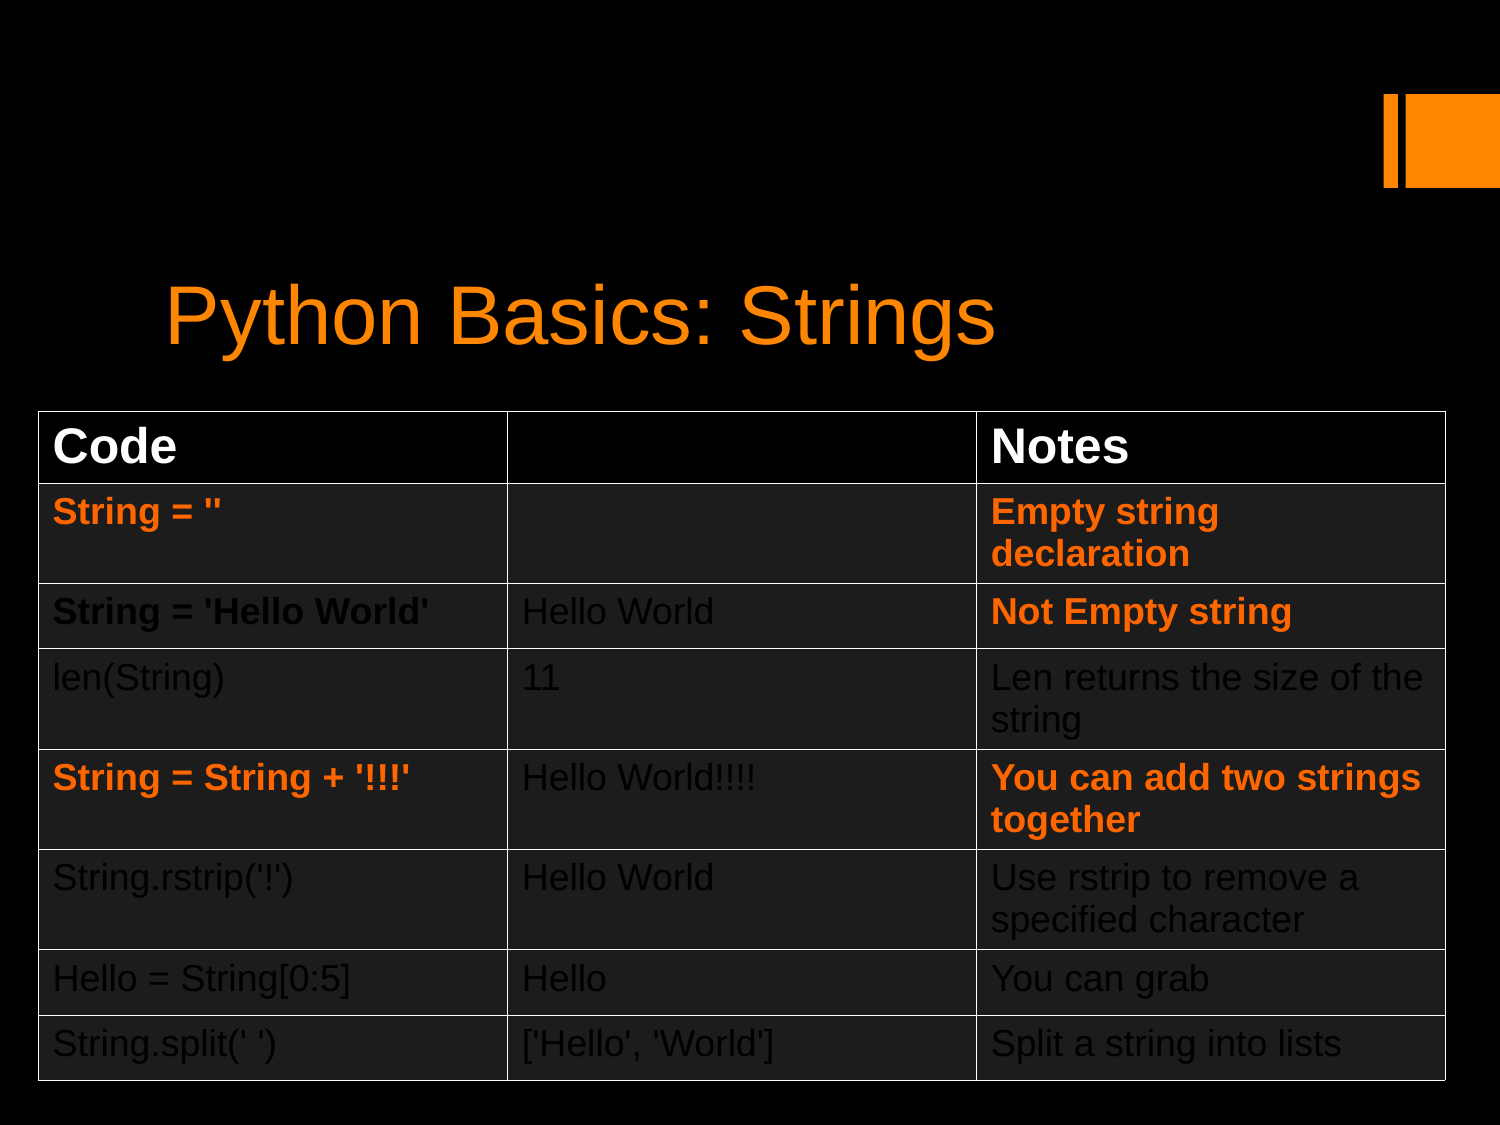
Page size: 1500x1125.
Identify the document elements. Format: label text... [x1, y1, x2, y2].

table_cell Not Empty string [977, 584, 1445, 648]
table_cell Empty string declaration [977, 484, 1445, 583]
table_cell You can grab [977, 950, 1445, 1015]
table_cell ['Hello', 'World'] [508, 1016, 976, 1080]
table_cell 11 [508, 649, 976, 749]
table_header Value [508, 412, 976, 483]
table_cell String = 'Hello World' [39, 584, 507, 648]
table_cell Hello World [508, 584, 976, 648]
table_cell String = '' [39, 484, 507, 583]
table_cell String = String + '!!!' [39, 750, 507, 849]
table_cell You can add two strings together [977, 750, 1445, 849]
table_cell Hello = String[0:5] [39, 950, 507, 1015]
table_cell String.split(' ') [39, 1016, 507, 1080]
table_cell Len returns the size of the string [977, 649, 1445, 749]
table_cell [508, 484, 976, 583]
title Python Basics: Strings [150, 253, 1351, 411]
table_cell Hello [508, 950, 976, 1015]
table_header Notes [977, 412, 1445, 483]
table_cell len(String) [39, 649, 507, 749]
table_cell Split a string into lists [977, 1016, 1445, 1080]
table_cell Hello World [508, 850, 976, 949]
table_header Code [39, 412, 507, 483]
table_cell String.rstrip('!') [39, 850, 507, 949]
table_cell Hello World!!!! [508, 750, 976, 849]
table_cell Use rstrip to remove a specified character [977, 850, 1445, 949]
